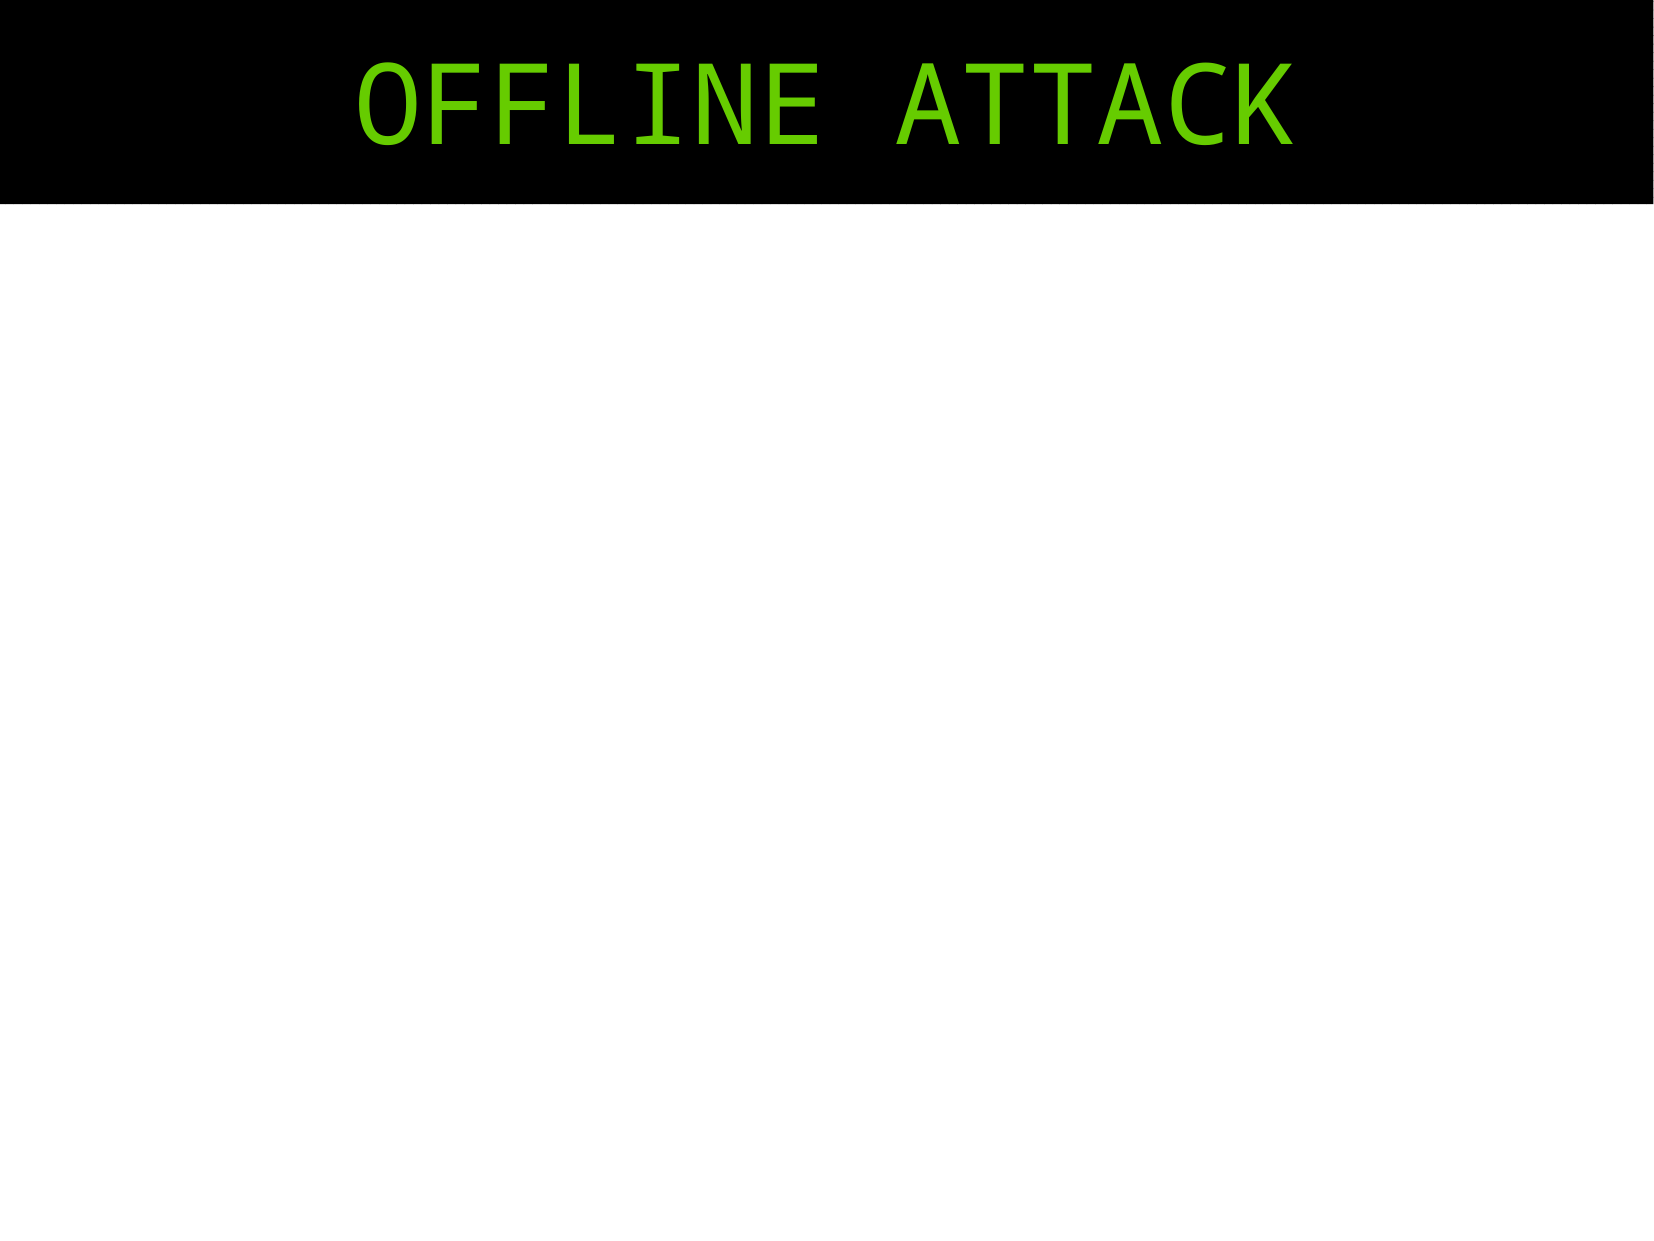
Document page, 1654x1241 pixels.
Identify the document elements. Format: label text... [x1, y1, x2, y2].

title OFFLINE ATTACK [0, 0, 1654, 205]
